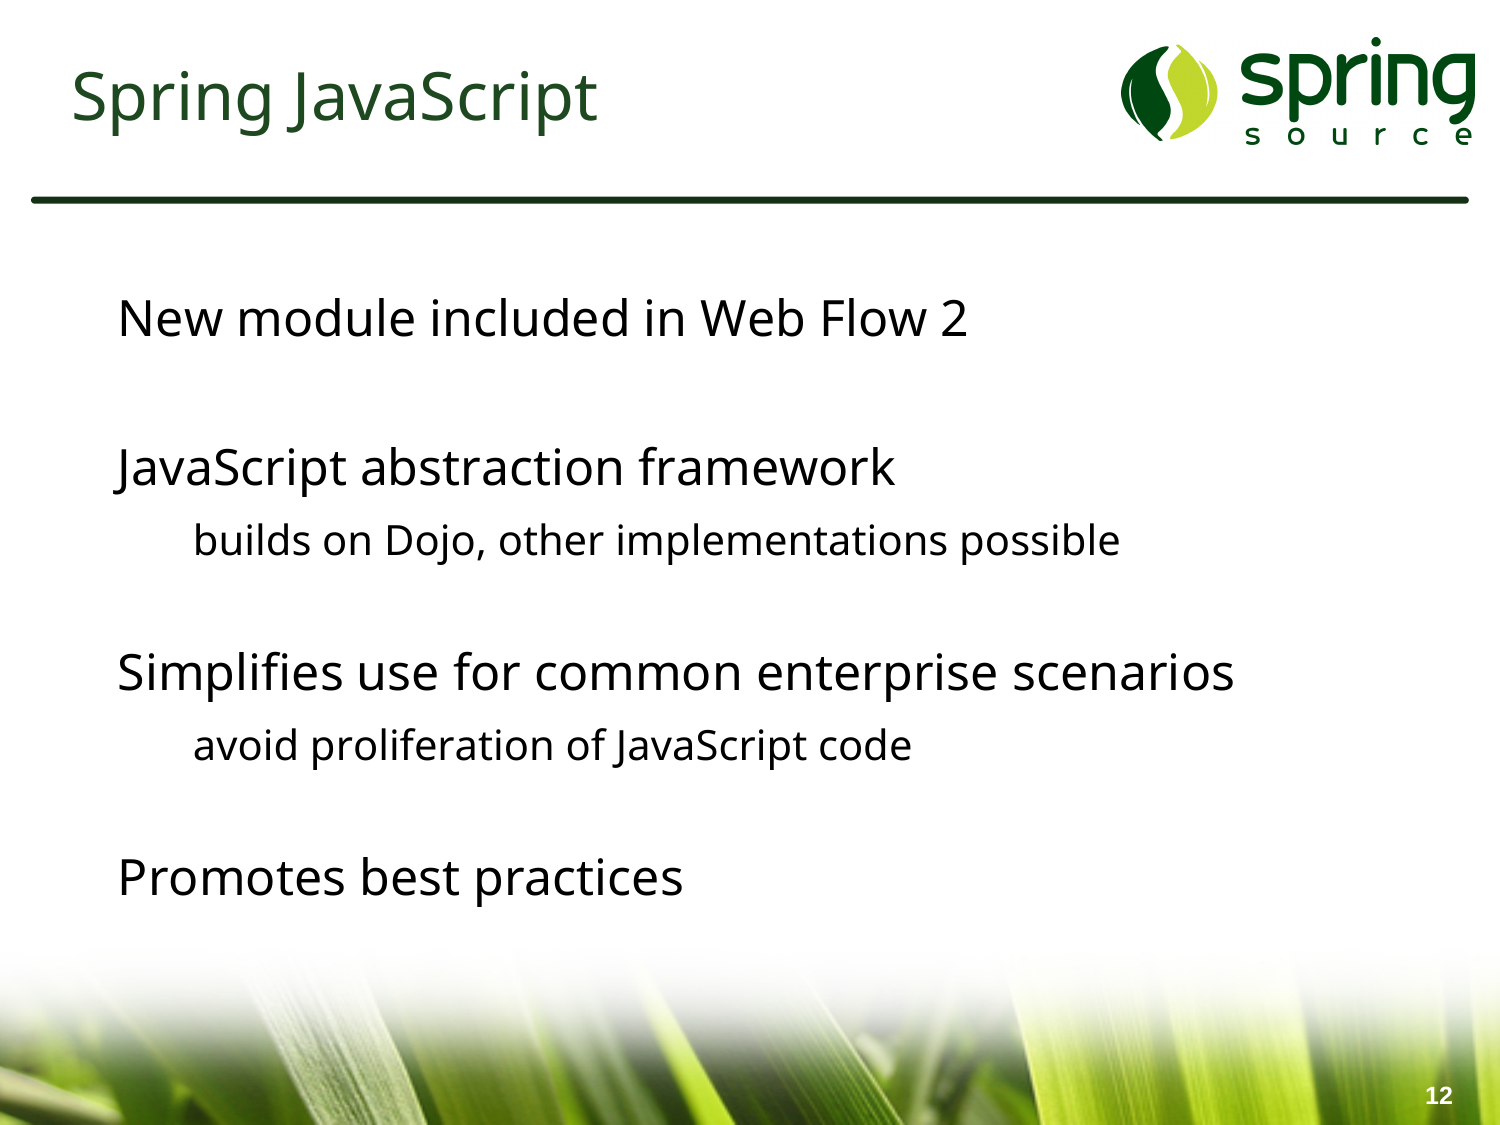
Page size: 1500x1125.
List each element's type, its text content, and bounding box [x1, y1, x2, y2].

picture [0, 944, 1500, 1125]
title Spring JavaScript [56, 13, 1089, 176]
list New module included in Web Flow 2 JavaScript abstraction framework builds on Dojo, other implementations possible Simplifies use for common enterprise scenarios avoid proliferation of JavaScript code Promotes best practices [103, 275, 1394, 938]
picture [1121, 37, 1475, 145]
